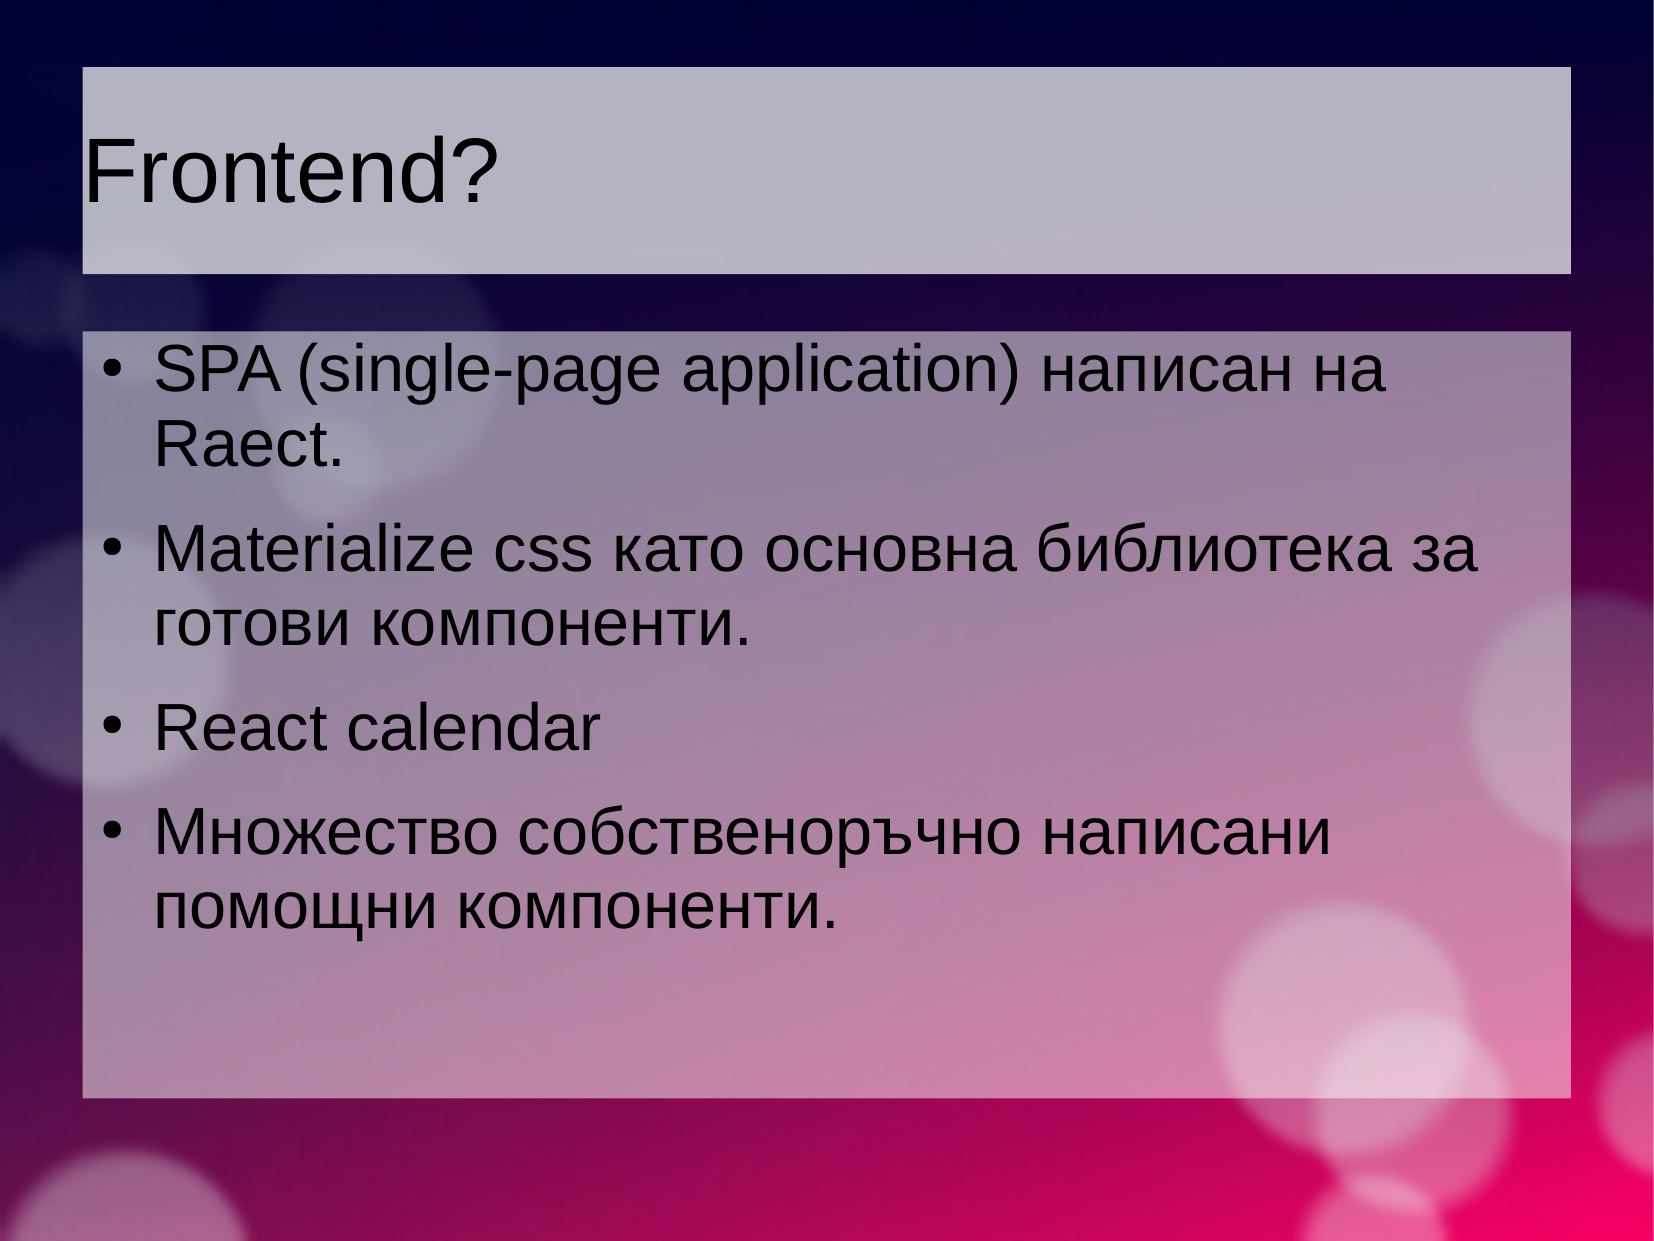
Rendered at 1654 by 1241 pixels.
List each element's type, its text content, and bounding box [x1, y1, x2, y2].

list SPA (single-page application) написан на Raect. Materialize css като основна библиотека за готови компоненти. React calendar Множество собственоръчно написани помощни компоненти. [82, 331, 1571, 1099]
picture [0, 0, 1654, 1241]
title Frontend? [82, 67, 1571, 275]
